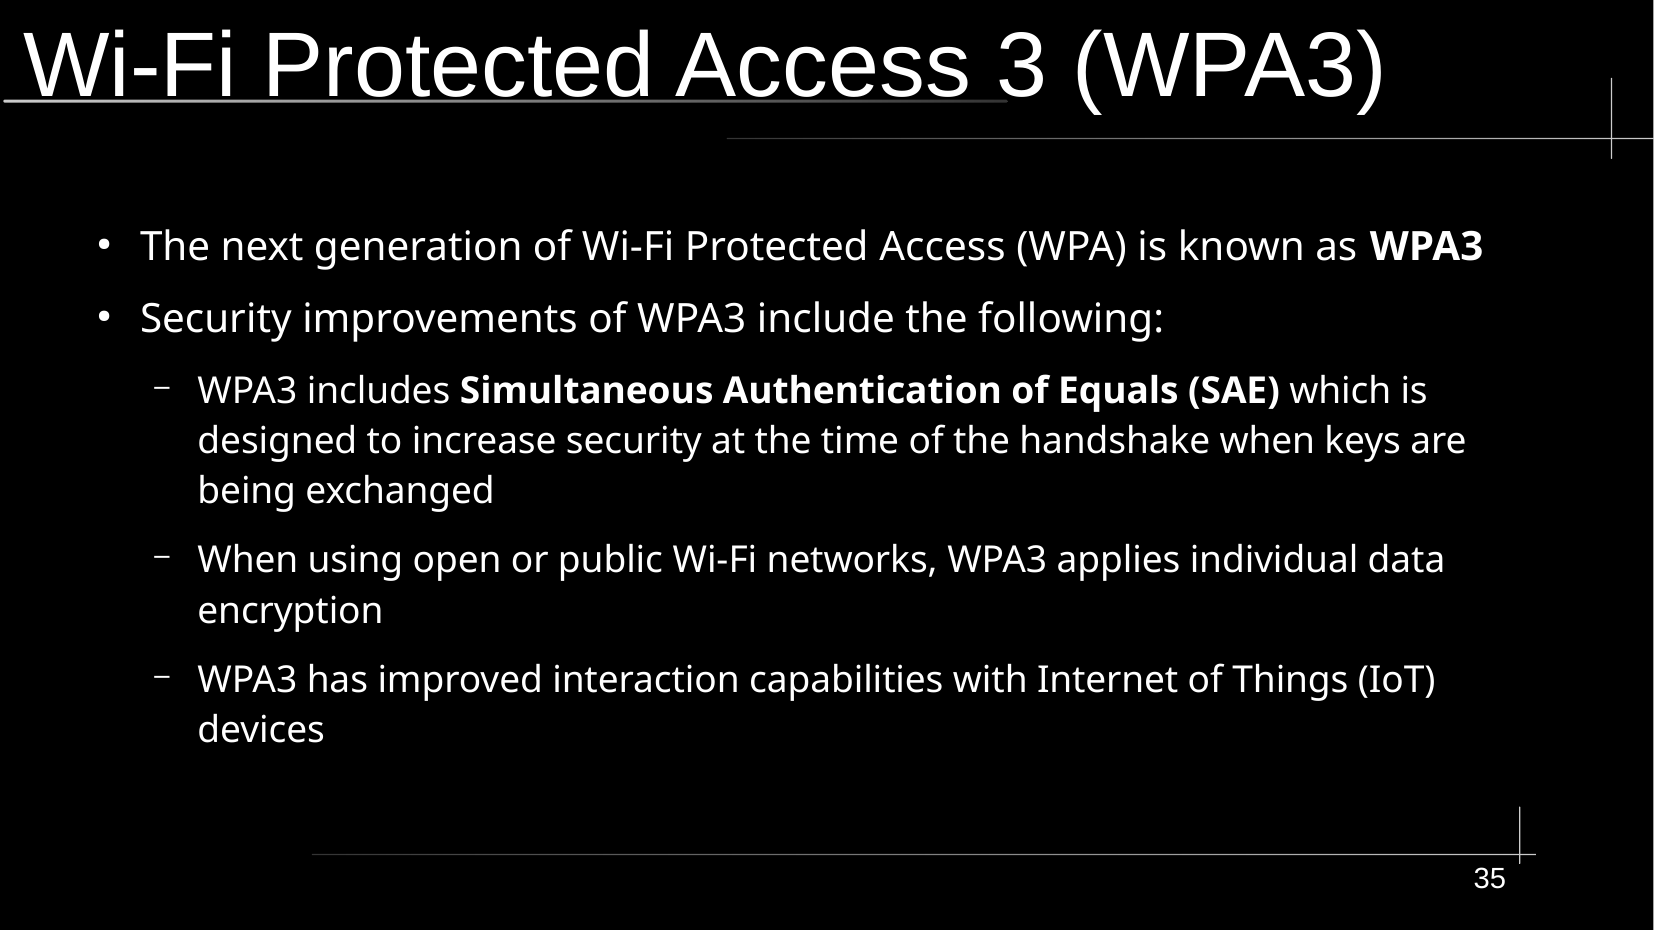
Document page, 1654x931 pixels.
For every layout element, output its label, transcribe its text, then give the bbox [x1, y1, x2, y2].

list The next generation of Wi-Fi Protected Access (WPA) is known as WPA3 Security improvements of WPA3 include the following: WPA3 includes Simultaneous Authentication of Equals (SAE) which is designed to increase security at the time of the handshake when keys are being exchanged When using open or public Wi-Fi networks, WPA3 applies individual data encryption WPA3 has improved interaction capabilities with Internet of Things (IoT) devices [82, 217, 1571, 758]
title Wi-Fi Protected Access 3 (WPA3) [23, 11, 1589, 119]
